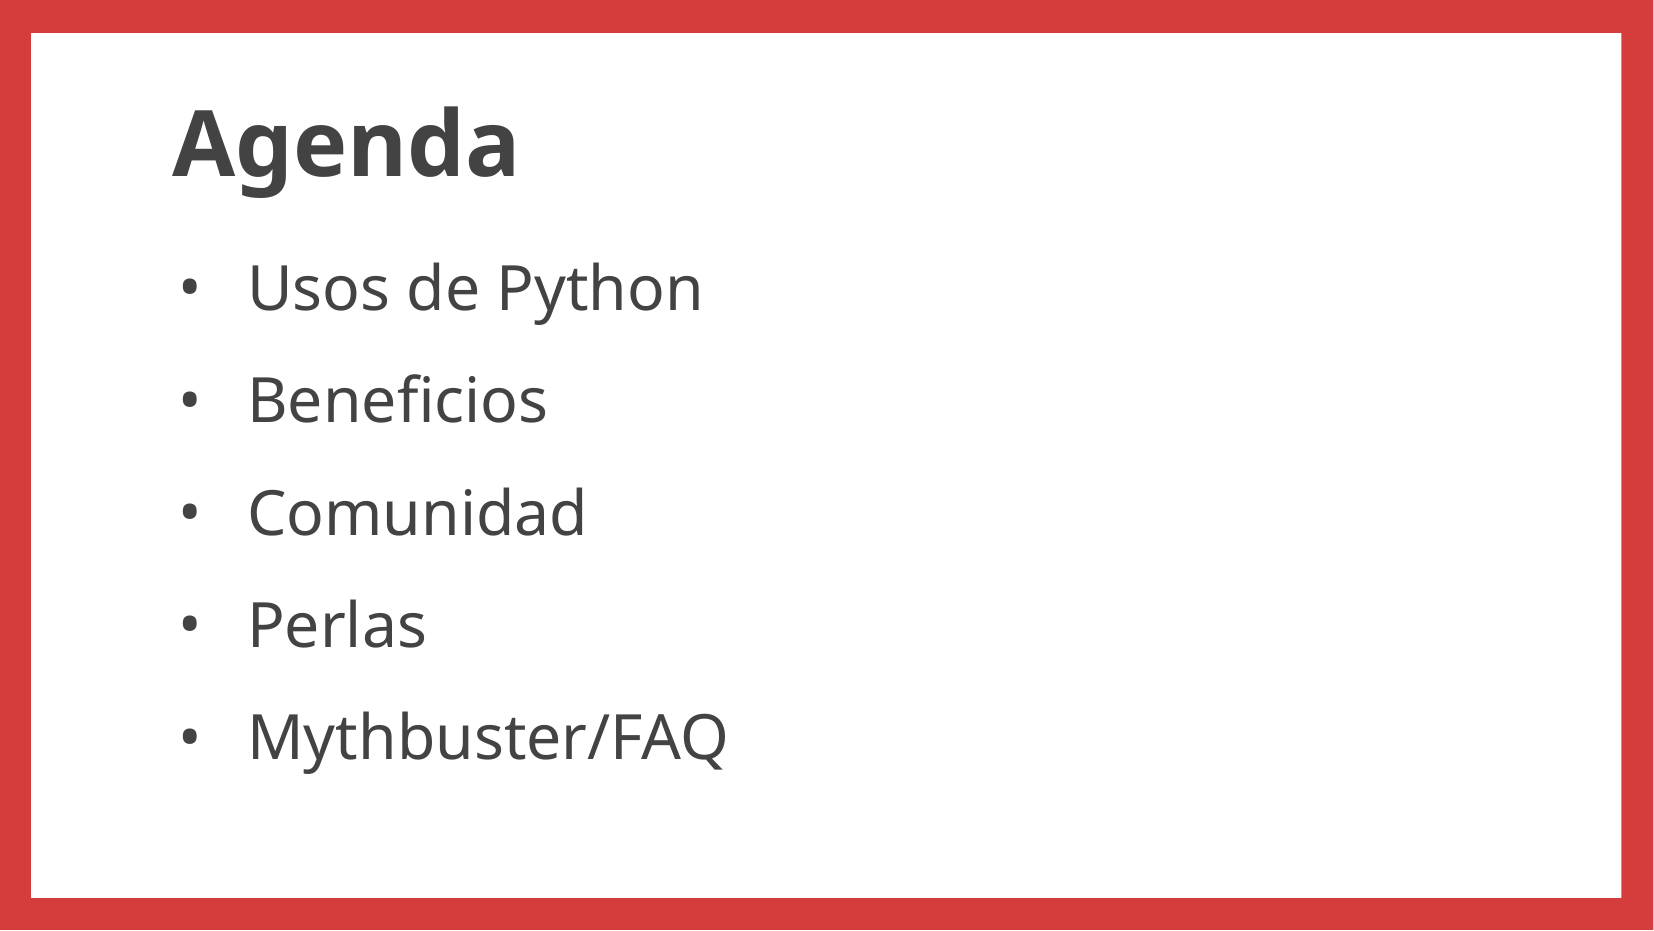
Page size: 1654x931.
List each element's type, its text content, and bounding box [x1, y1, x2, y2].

list Usos de Python Beneficios Comunidad Perlas Mythbuster/FAQ [157, 203, 1497, 809]
title Agenda [157, 54, 1497, 203]
